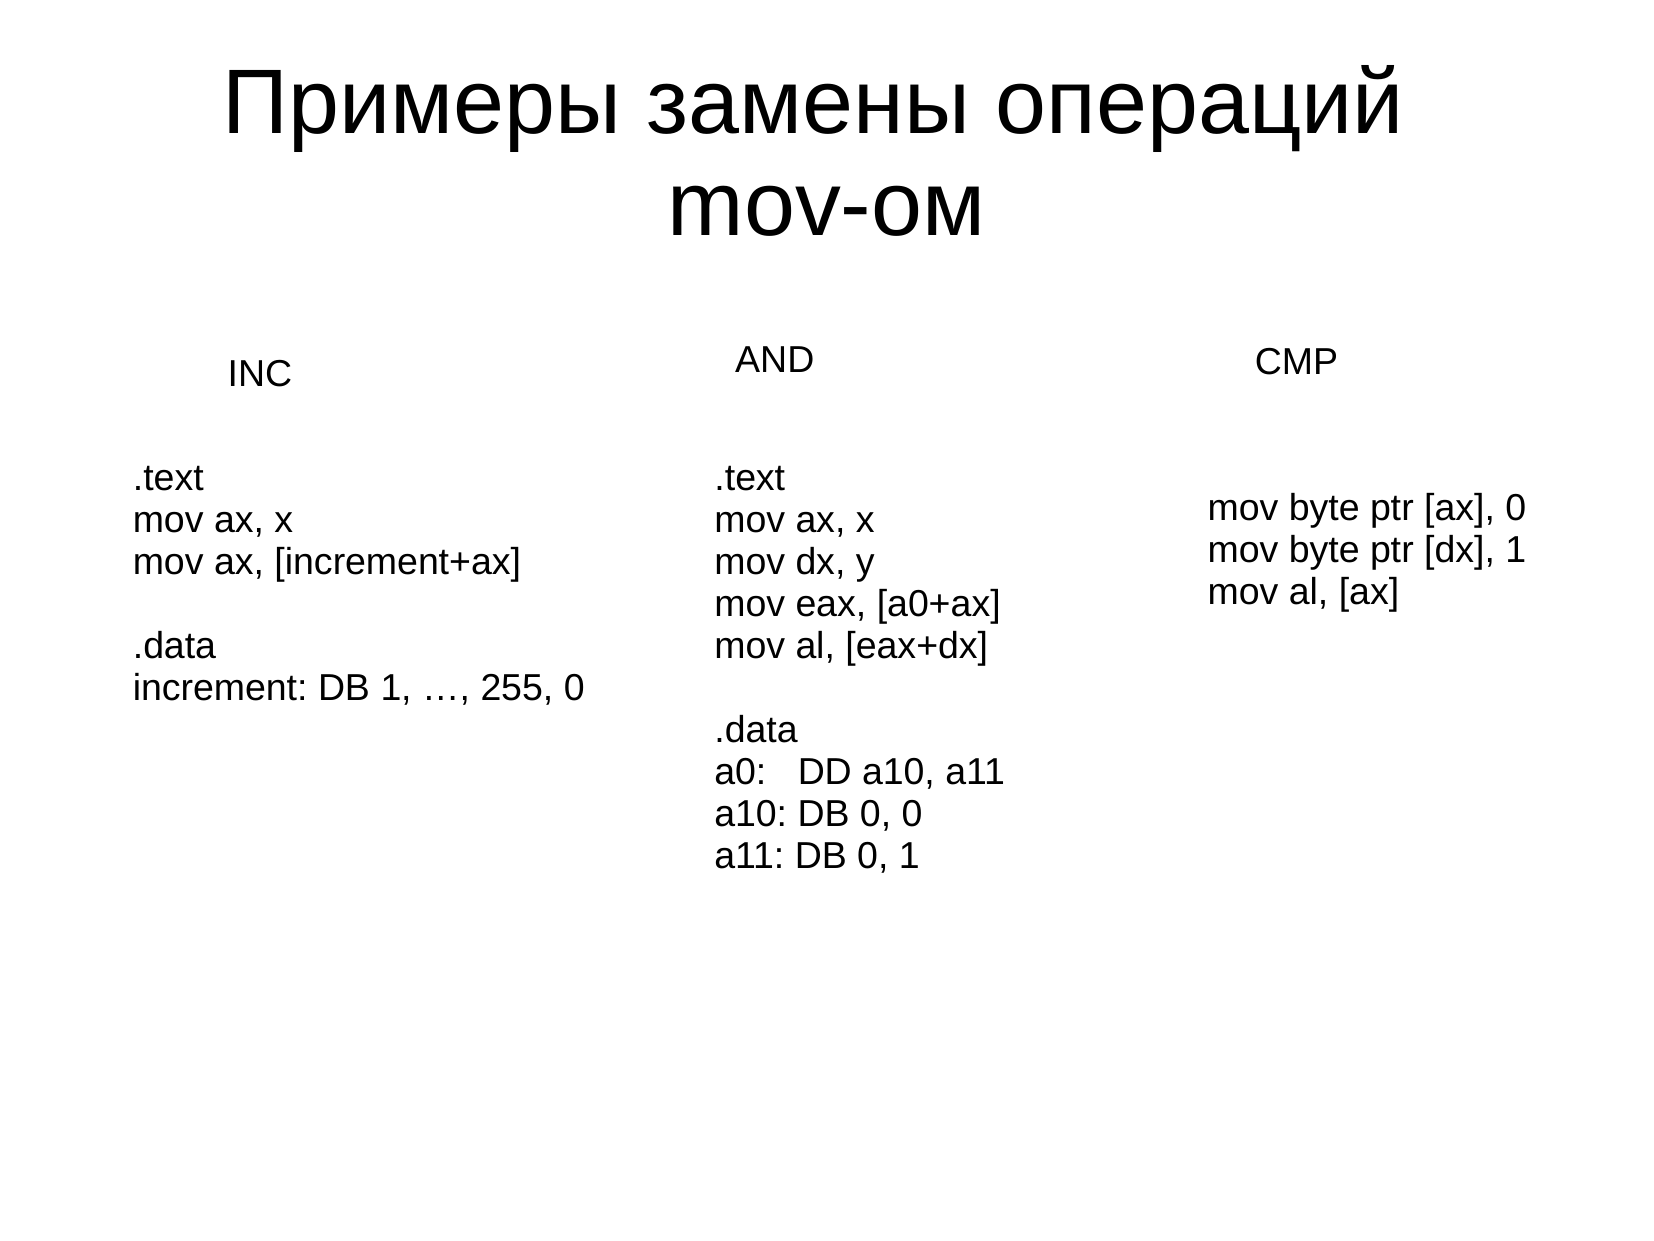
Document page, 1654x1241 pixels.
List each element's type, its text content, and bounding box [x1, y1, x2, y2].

title Примеры замены операций mov-ом [82, 49, 1571, 257]
text_box mov byte ptr [ax], 0 mov byte ptr [dx], 1 mov al, [ax] [1192, 437, 1542, 618]
text_box .text mov ax, x mov dx, y mov eax, [a0+ax] mov al, [eax+dx] .data a0: DD a10, a11 a10: DB 0, 0 a11: DB 0, 1 [699, 448, 1021, 879]
text_box INC [212, 345, 308, 402]
text_box .text mov ax, x mov ax, [increment+ax] .data increment: DB 1, …, 255, 0 [118, 448, 600, 755]
text_box AND [720, 330, 830, 435]
text_box CMP [1240, 333, 1354, 390]
